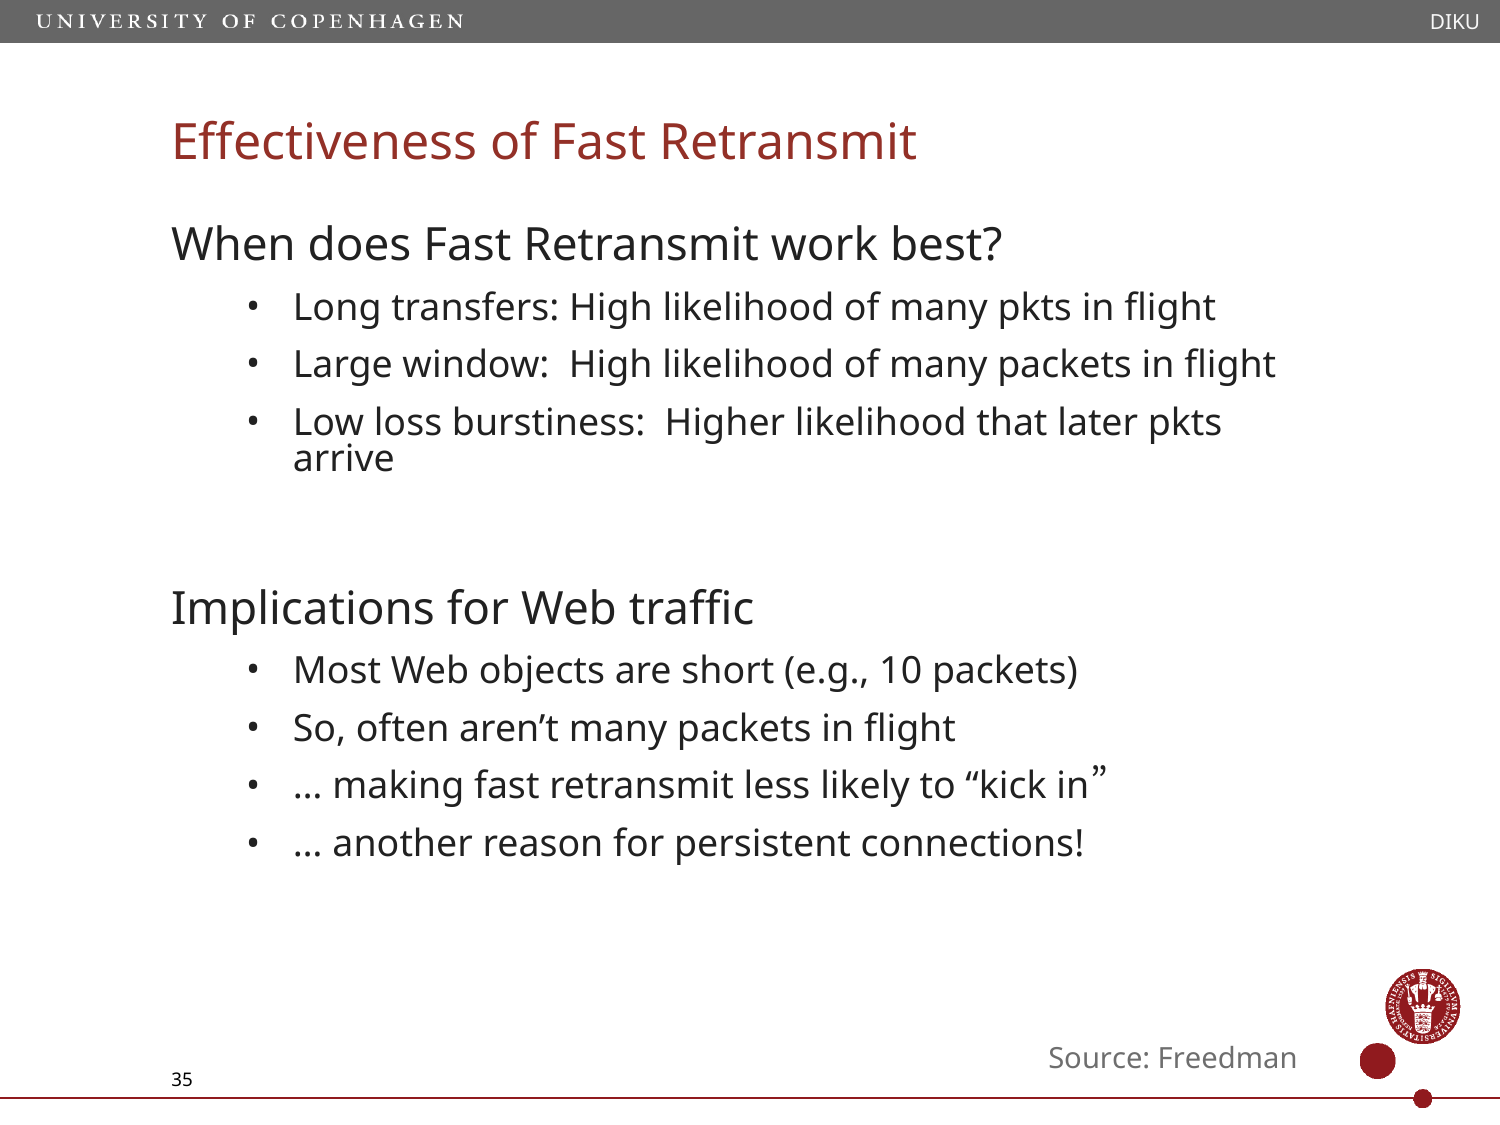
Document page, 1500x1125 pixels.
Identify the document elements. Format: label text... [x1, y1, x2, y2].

title Effectiveness of Fast Retransmit [171, 75, 1329, 171]
list When does Fast Retransmit work best? Long transfers: High likelihood of many pkts in flight Large window: High likelihood of many packets in flight Low loss burstiness: Higher likelihood that later pkts arrive Implications for Web traffic Most Web objects are short (e.g., 10 packets) So, often aren’t many packets in flight … making fast retransmit less likely to “kick in” … another reason for persistent connections! [171, 225, 1329, 900]
text_box <number> [171, 1067, 522, 1092]
text_box DIKU [469, 0, 1495, 43]
picture [0, 910, 1500, 1122]
text_box Source: Freedman [1033, 1031, 1341, 1083]
